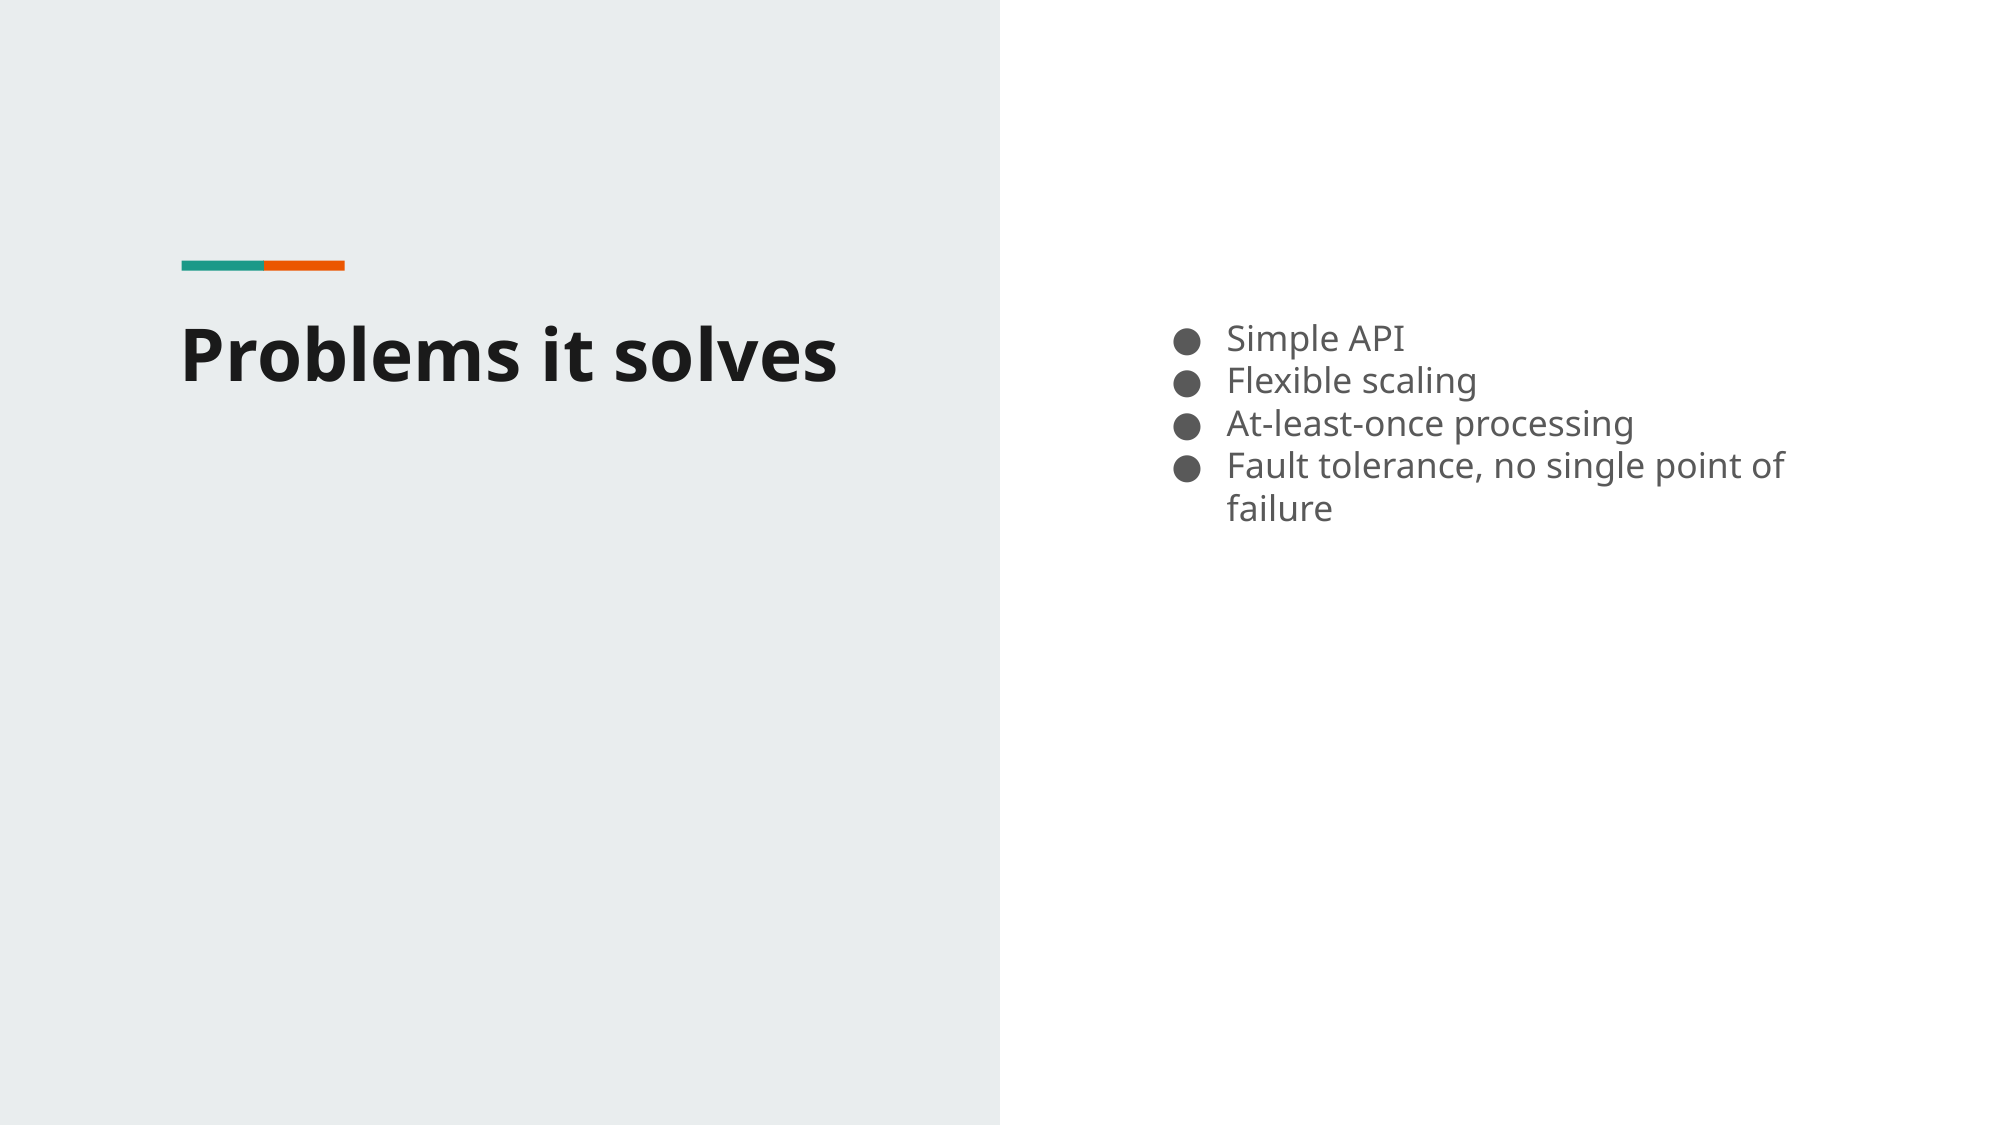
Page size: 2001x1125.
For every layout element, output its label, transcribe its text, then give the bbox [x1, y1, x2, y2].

title Problems it solves [159, 288, 882, 658]
list Simple API Flexible scaling At-least-once processing Fault tolerance, no single point of failure [1131, 295, 1870, 958]
